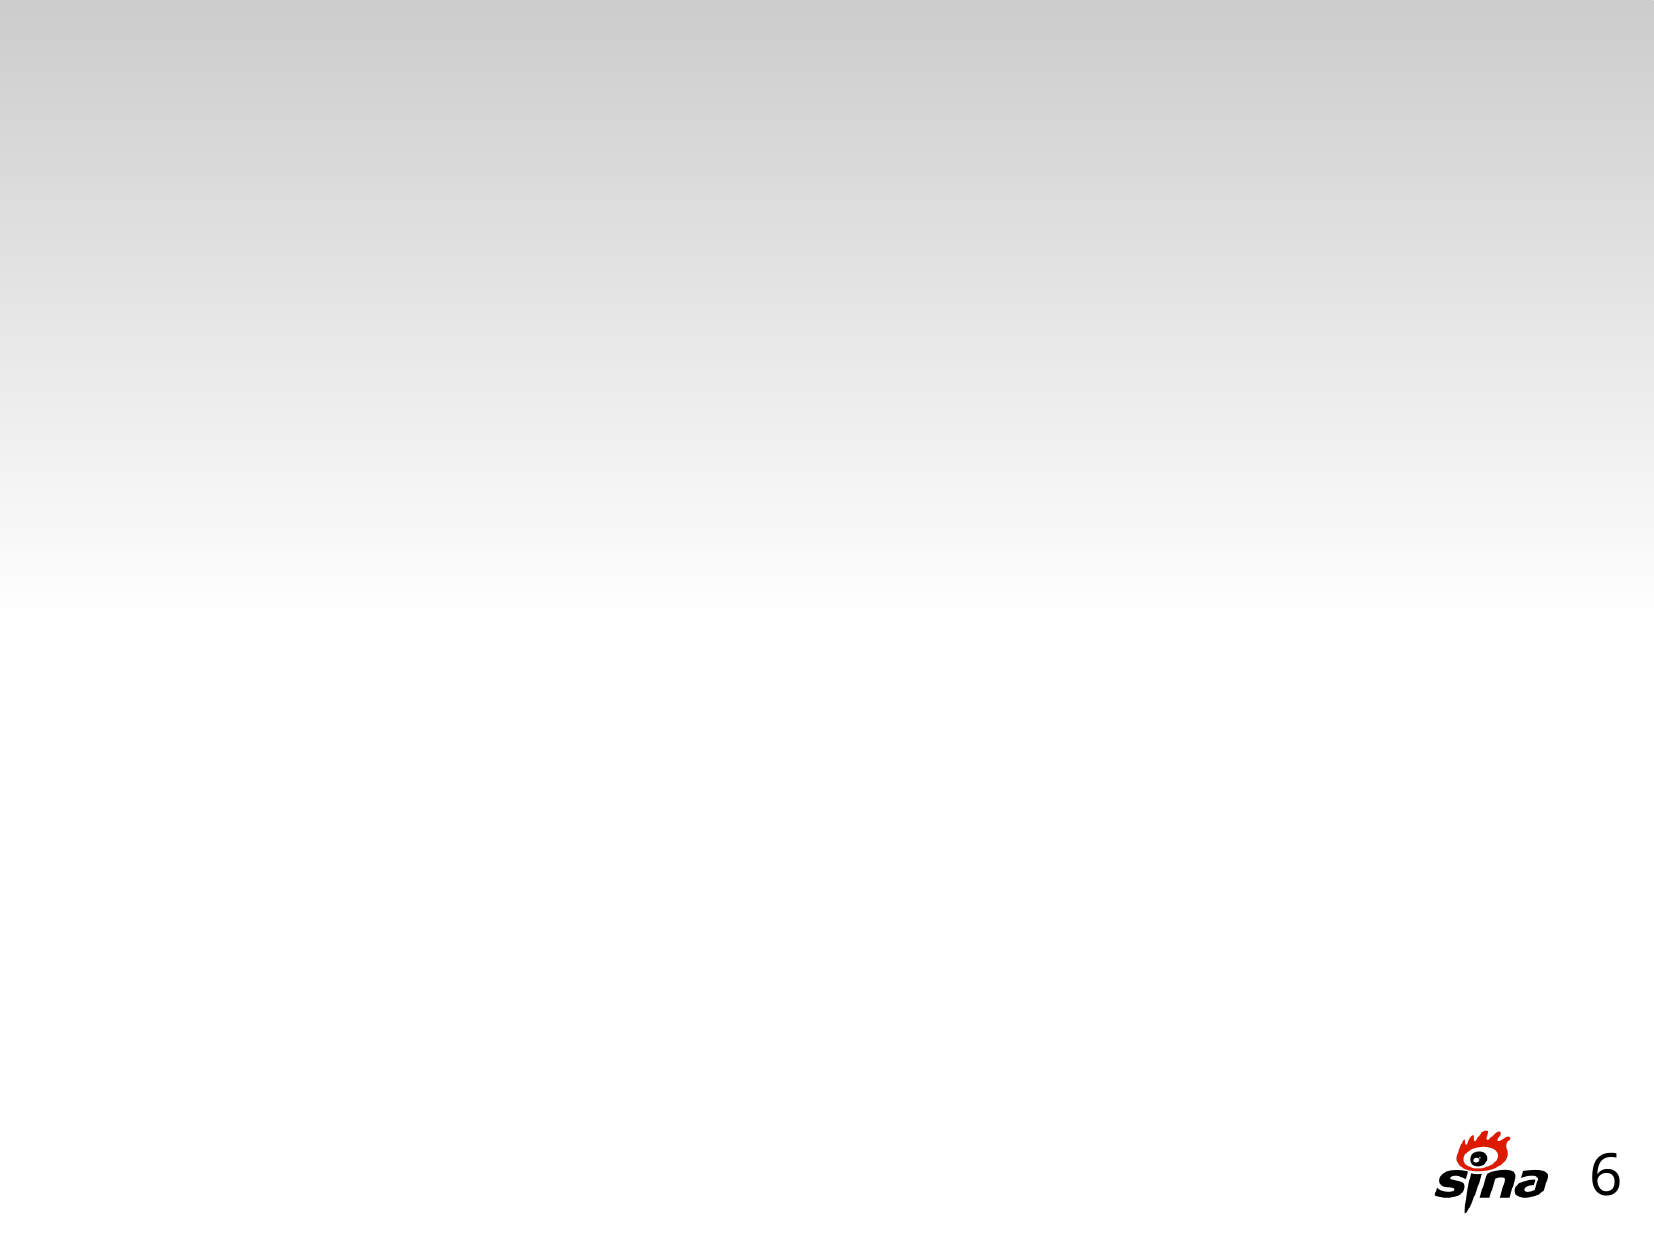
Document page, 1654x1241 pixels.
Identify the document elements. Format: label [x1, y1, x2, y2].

picture [1406, 1087, 1576, 1241]
